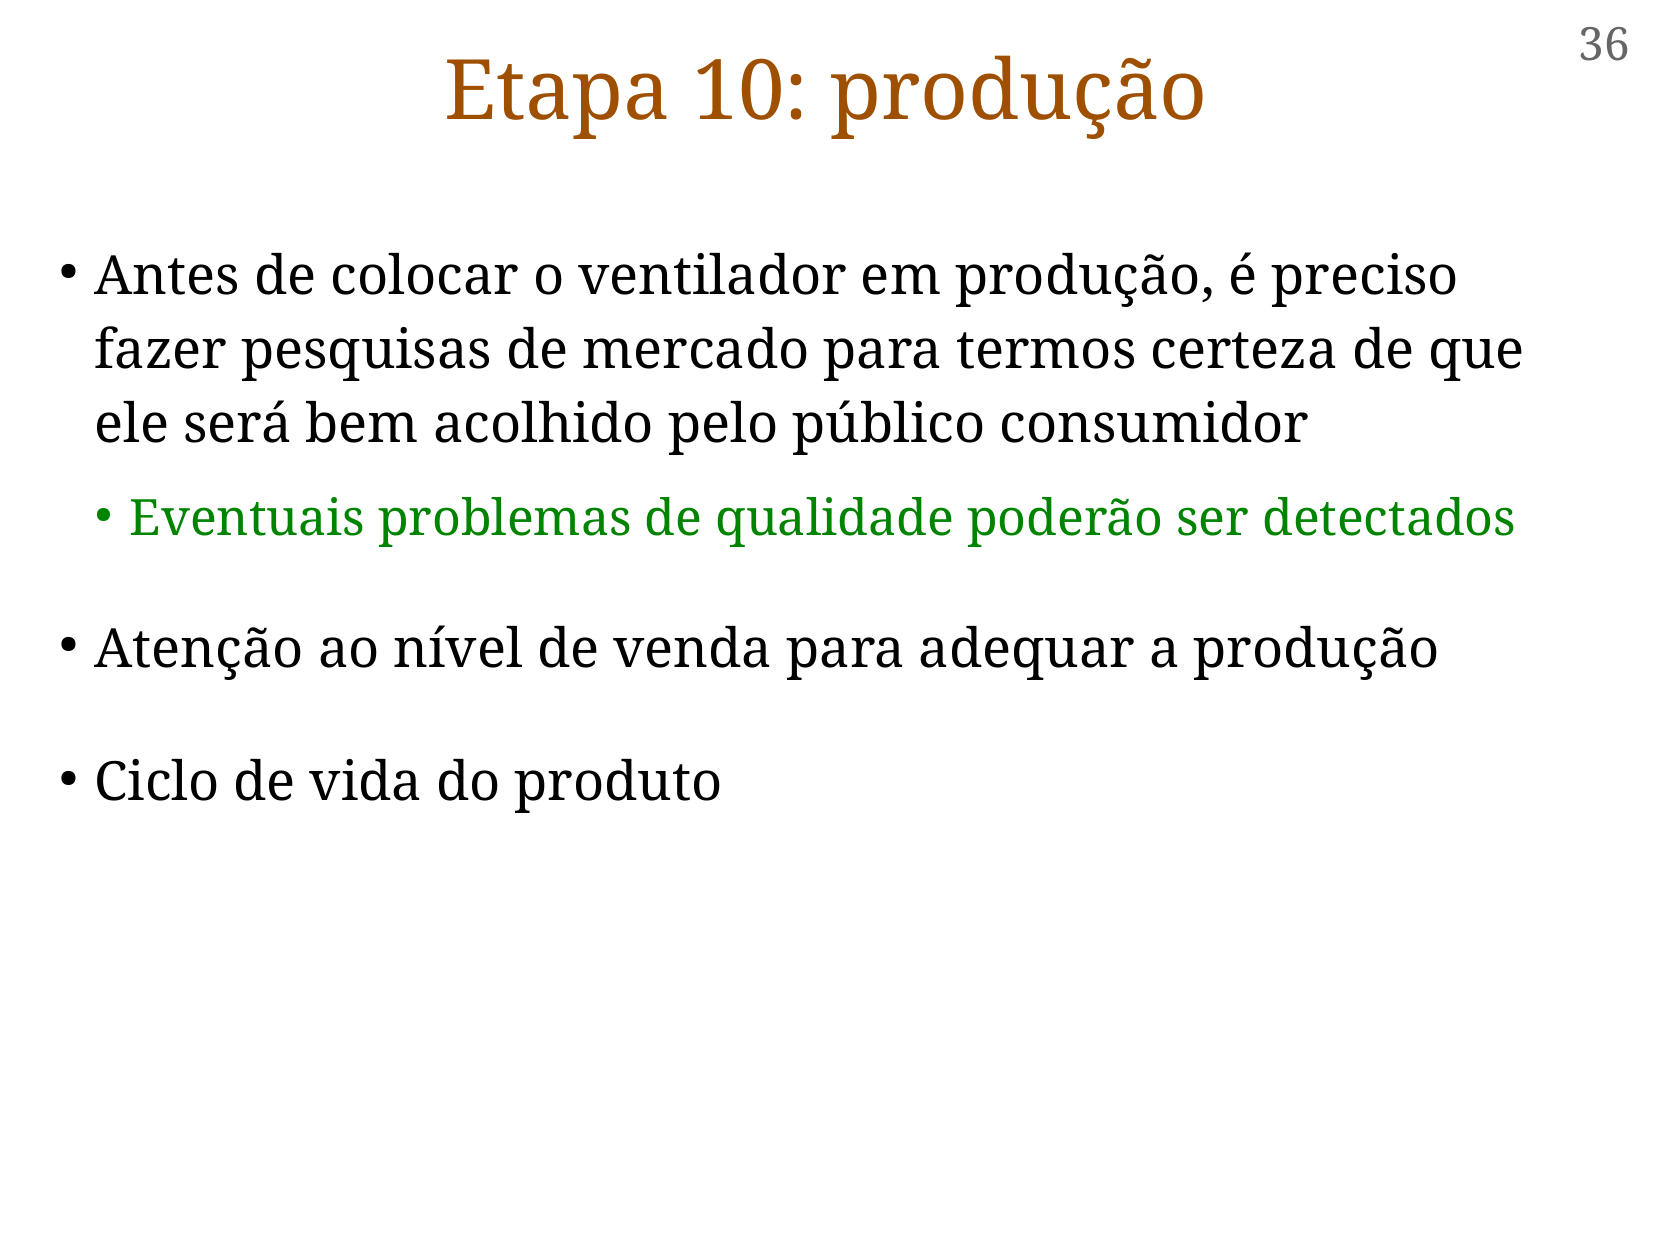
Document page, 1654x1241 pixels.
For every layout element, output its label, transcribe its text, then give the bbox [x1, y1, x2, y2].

list Antes de colocar o ventilador em produção, é preciso fazer pesquisas de mercado para termos certeza de que ele será bem acolhido pelo público consumidor Eventuais problemas de qualidade poderão ser detectados Atenção ao nível de venda para adequar a produção Ciclo de vida do produto [59, 236, 1595, 1211]
title Etapa 10: produção [59, 29, 1595, 148]
